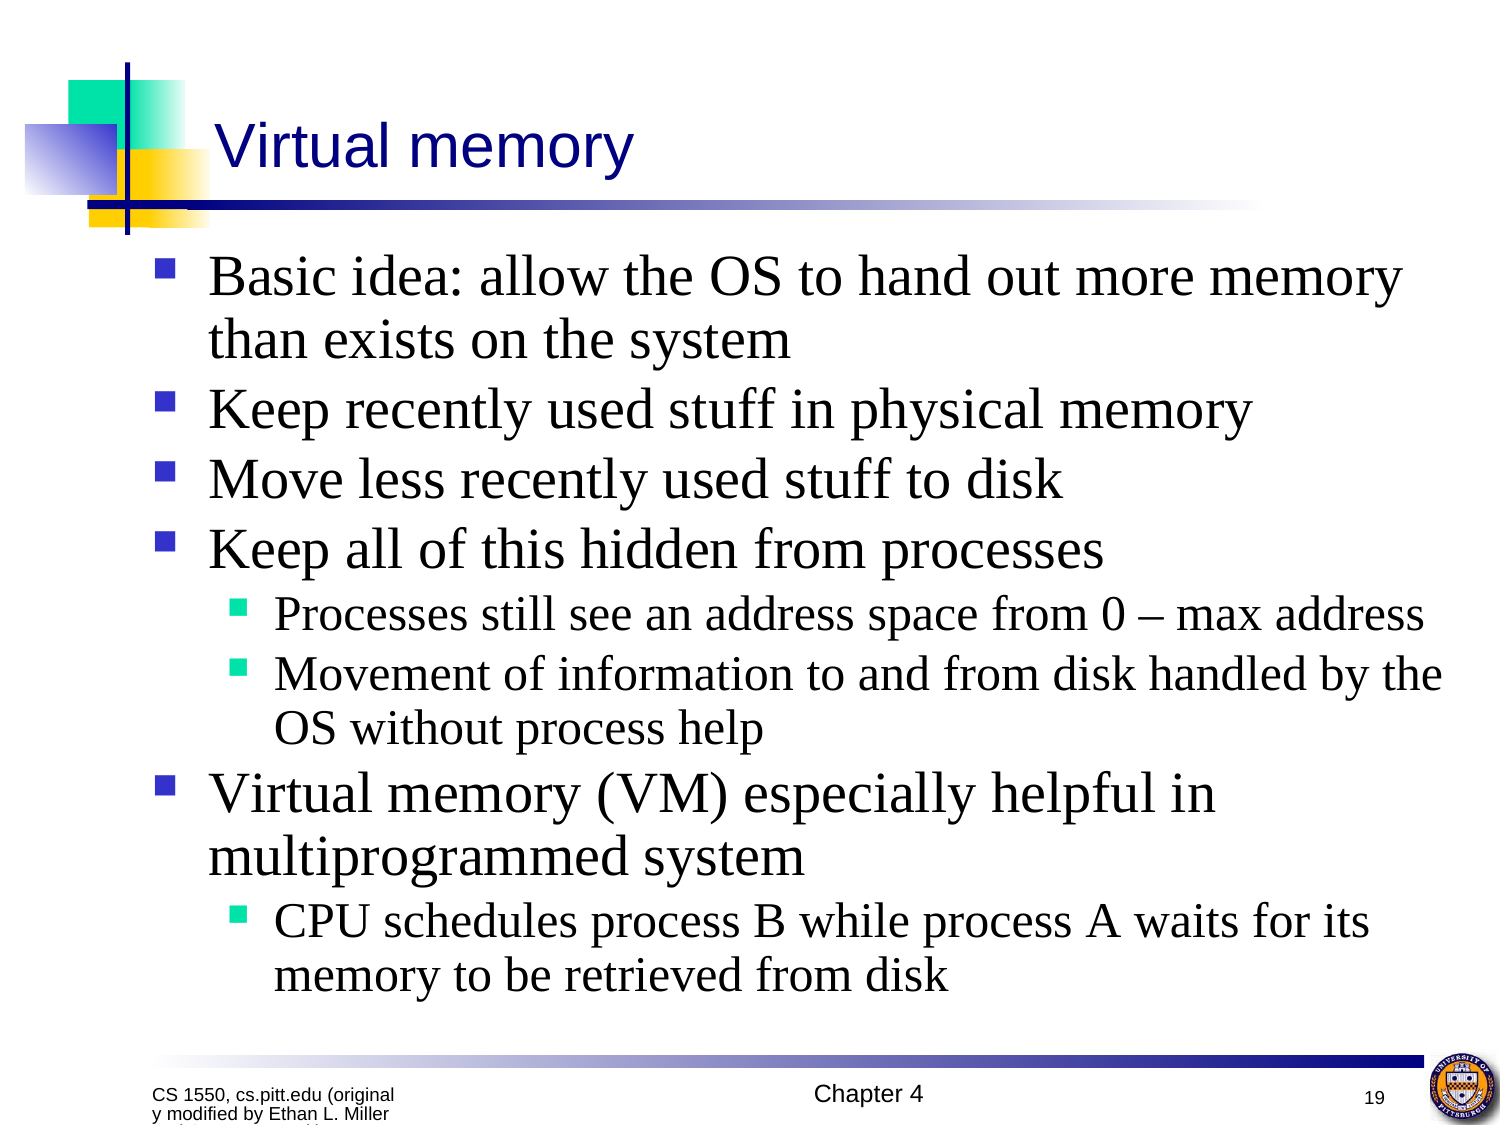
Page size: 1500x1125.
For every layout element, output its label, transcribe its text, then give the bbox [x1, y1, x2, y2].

picture [1425, 1049, 1500, 1125]
title Virtual memory [200, 87, 1476, 188]
list Basic idea: allow the OS to hand out more memory than exists on the system Keep recently used stuff in physical memory Move less recently used stuff to disk Keep all of this hidden from processes Processes still see an address space from 0 – max address Movement of information to and from disk handled by the OS without process help Virtual memory (VM) especially helpful in multiprogrammed system CPU schedules process B while process A waits for its memory to be retrieved from disk [137, 237, 1469, 1051]
